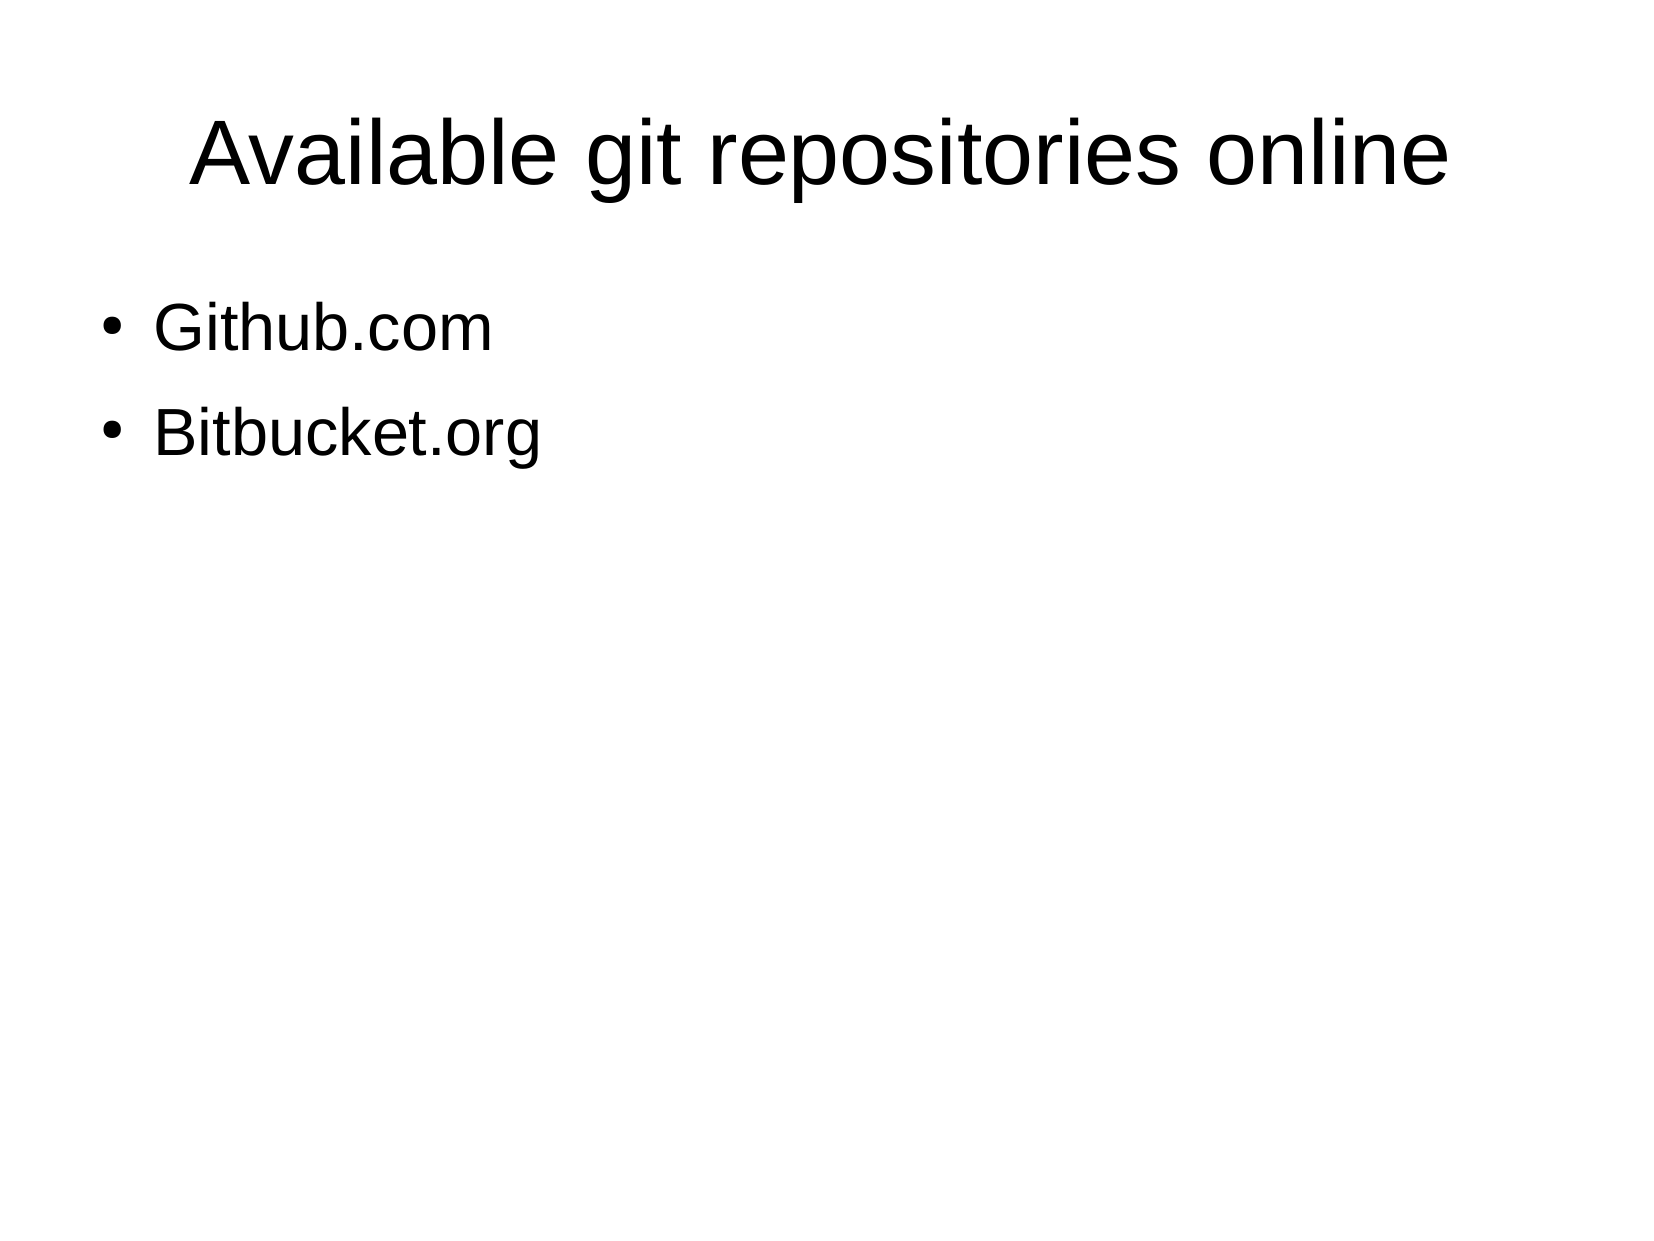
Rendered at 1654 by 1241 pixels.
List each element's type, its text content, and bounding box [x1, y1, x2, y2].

list Github.com Bitbucket.org [82, 290, 1571, 1010]
title Available git repositories online [82, 49, 1571, 257]
